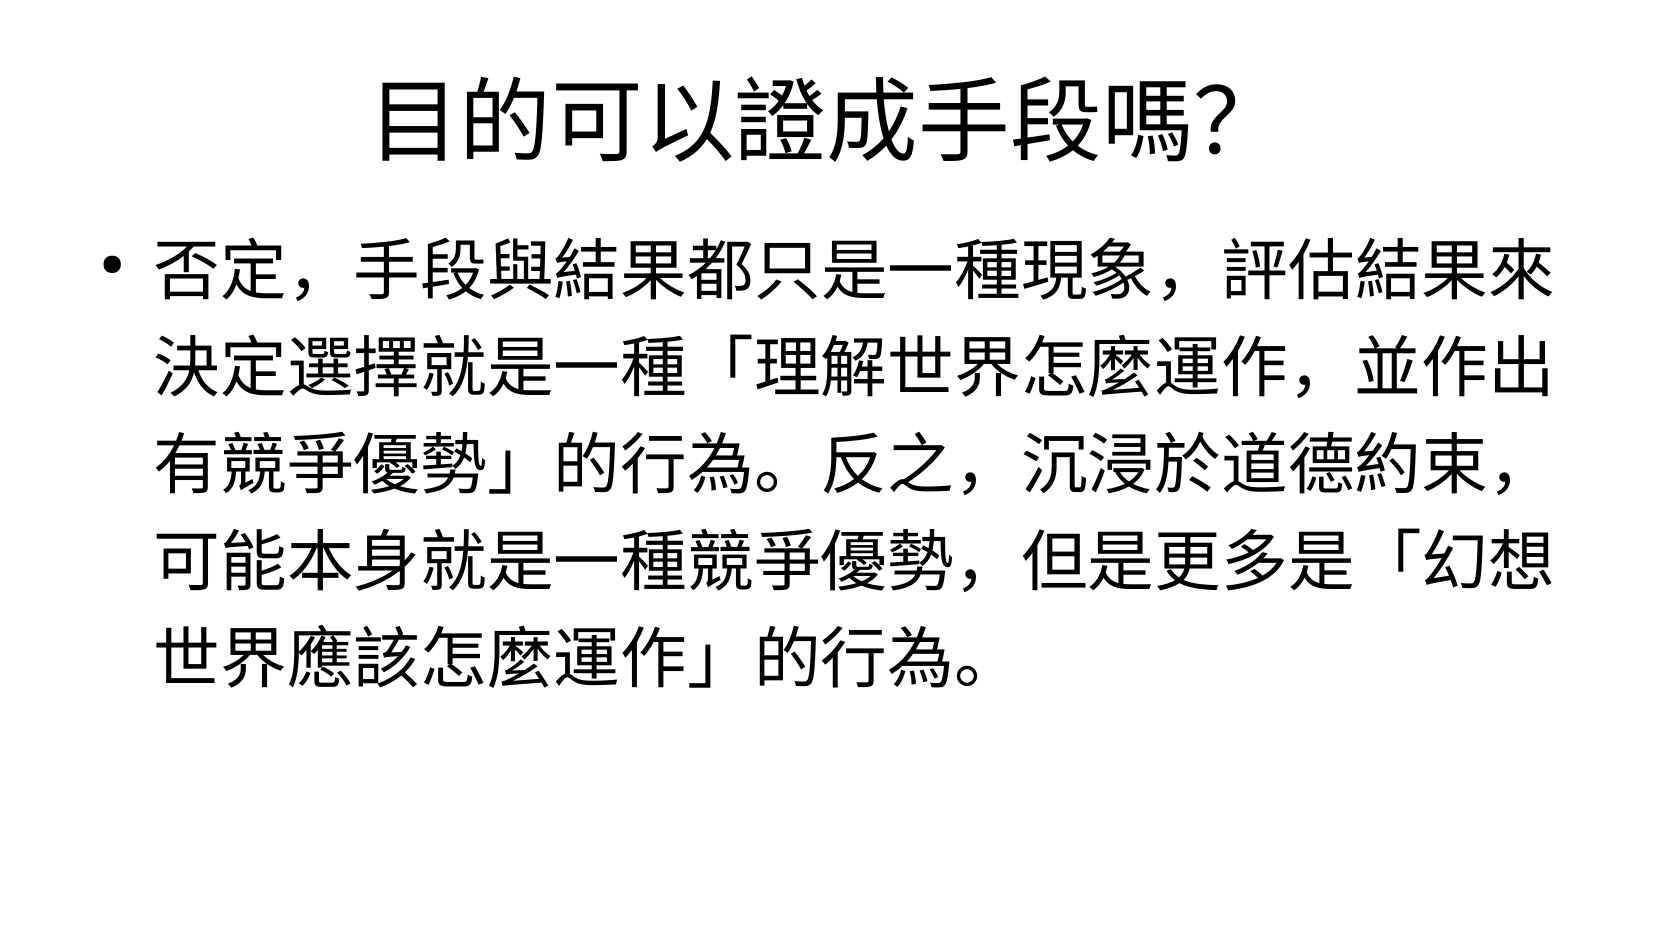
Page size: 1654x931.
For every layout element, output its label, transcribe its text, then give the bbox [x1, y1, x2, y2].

title 目的可以證成手段嗎？ [82, 37, 1571, 193]
list 否定，手段與結果都只是一種現象，評估結果來決定選擇就是一種「理解世界怎麼運作，並作出有競爭優勢」的行為。反之，沉浸於道德約束，可能本身就是一種競爭優勢，但是更多是「幻想世界應該怎麼運作」的行為。 [82, 217, 1571, 758]
